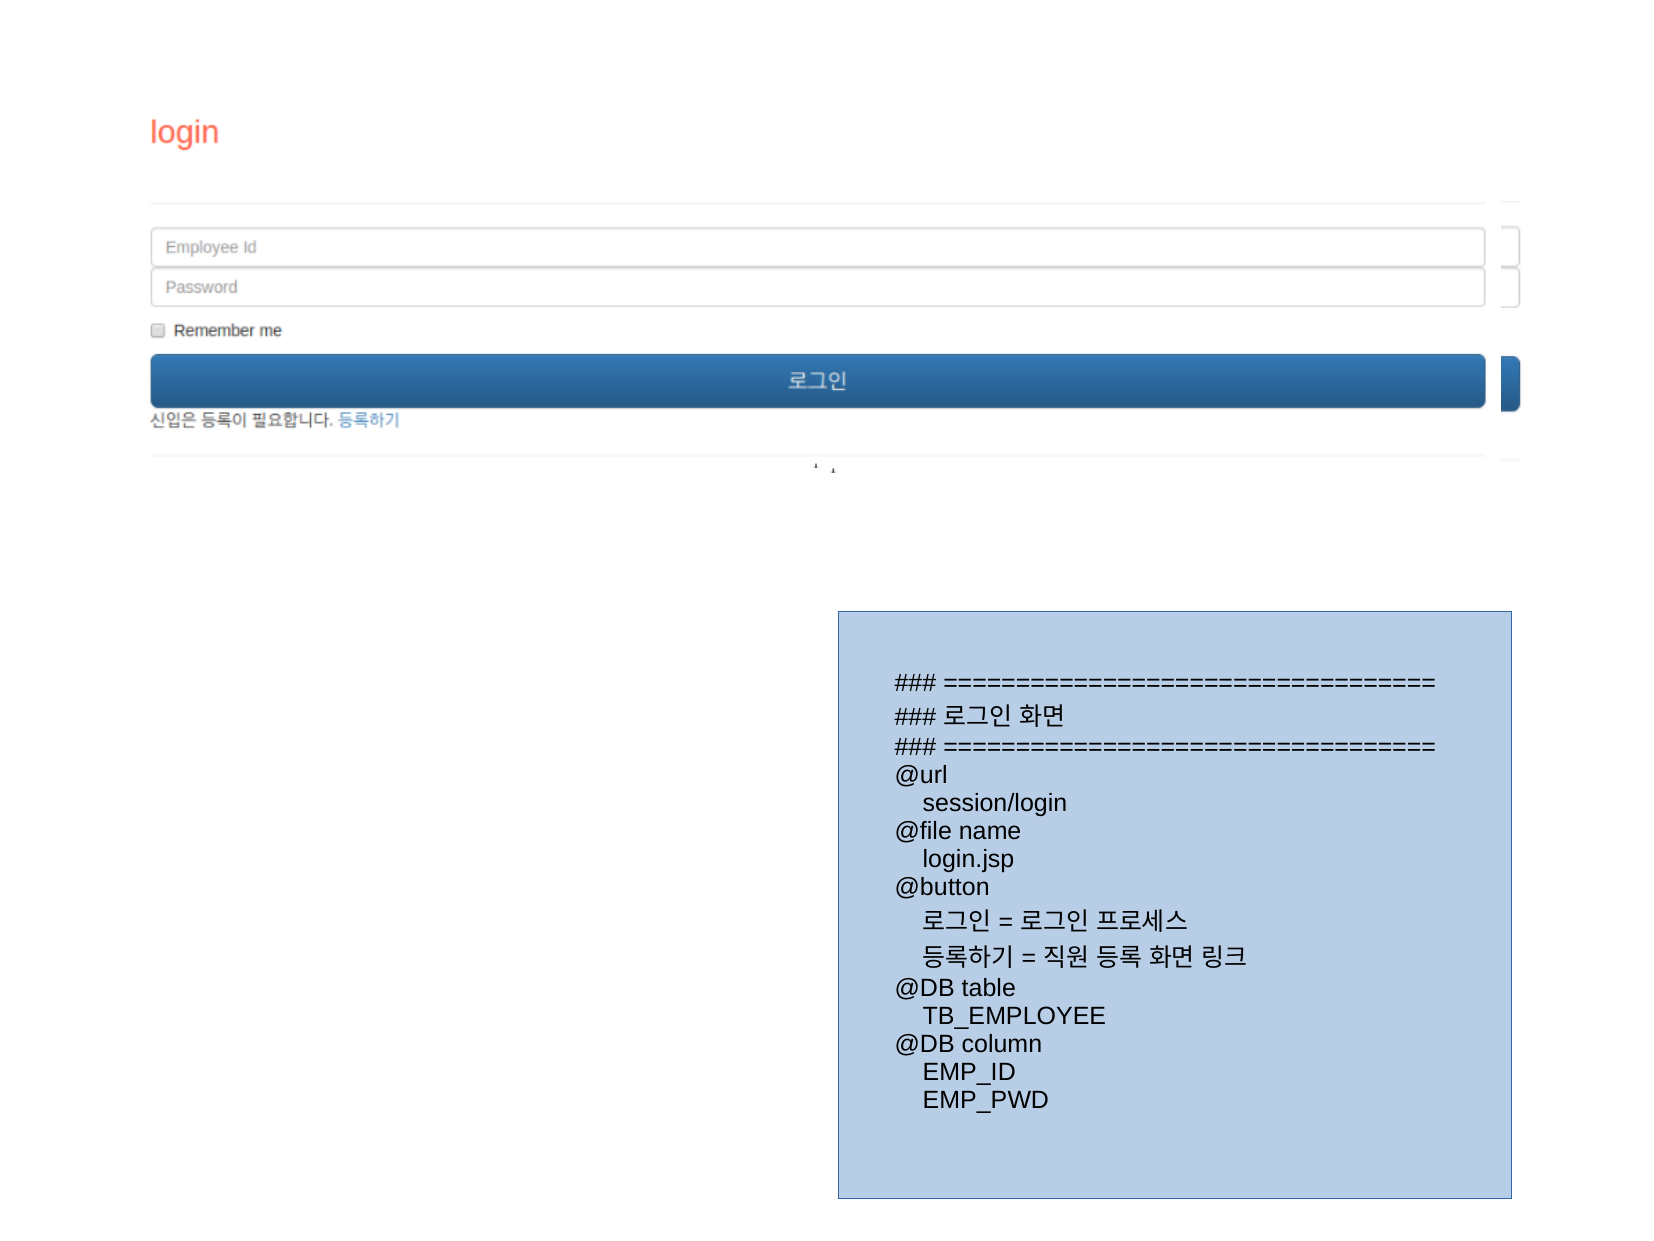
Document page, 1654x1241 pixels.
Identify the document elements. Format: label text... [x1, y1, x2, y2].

picture [148, 106, 1536, 473]
text_box ### ================================== ### 로그인 화면 ### ================================== @url session/login @file name login.jsp @button 로그인 = 로그인 프로세스 등록하기 = 직원 등록 화면 링크 @DB table TB_EMPLOYEE @DB column EMP_ID EMP_PWD [879, 661, 1619, 1214]
text_box [838, 611, 1512, 1199]
